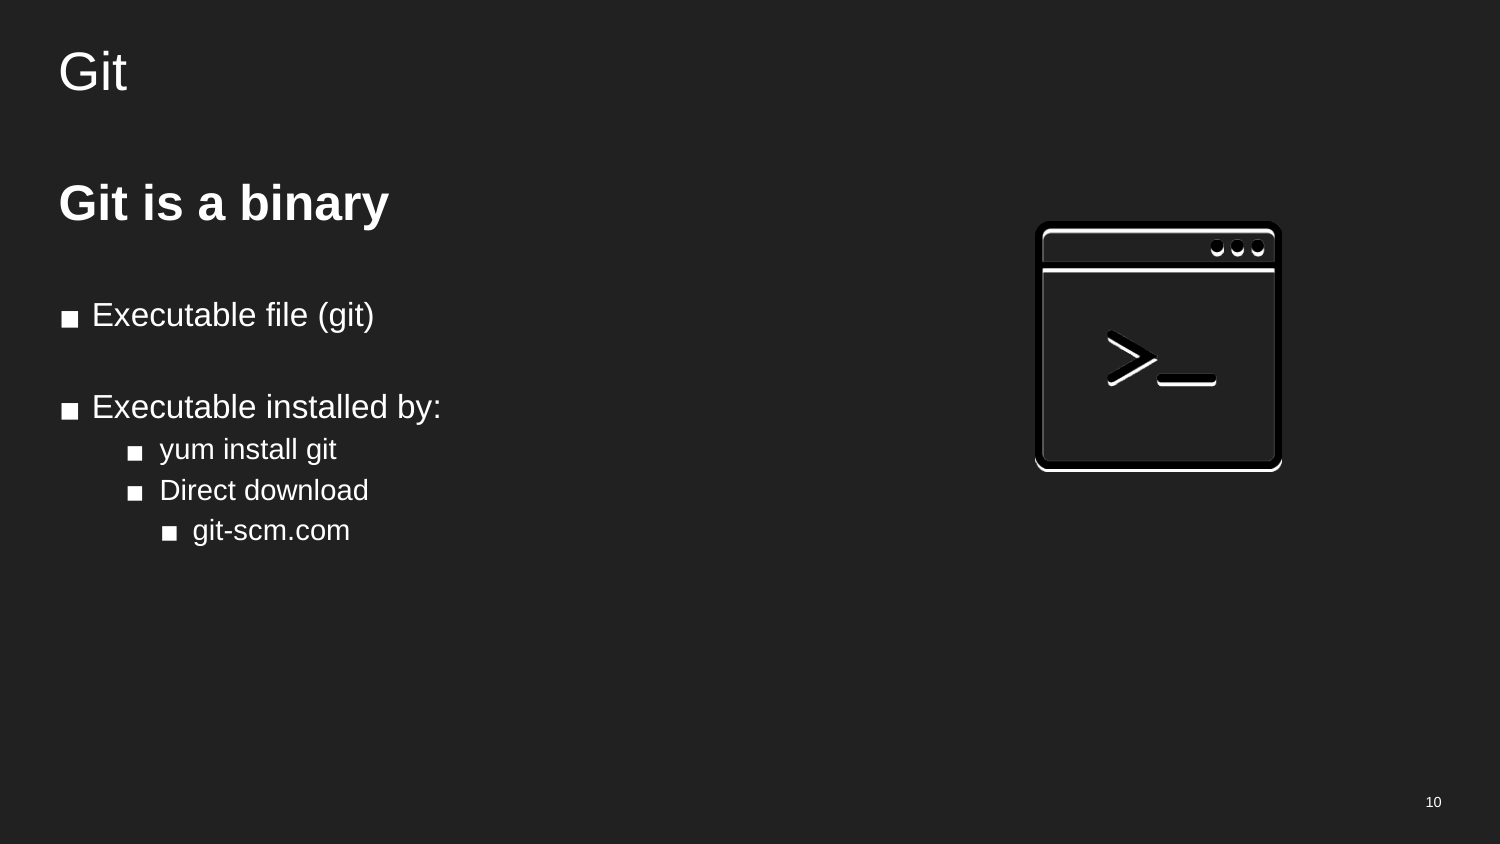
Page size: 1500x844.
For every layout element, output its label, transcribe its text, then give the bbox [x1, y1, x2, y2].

slide_number 1 [1392, 793, 1442, 815]
list Git is a binary Executable file (git) Executable installed by: yum install git Direct download git-scm.com [58, 161, 1442, 716]
title Git [58, 36, 1442, 130]
picture [1035, 221, 1282, 469]
